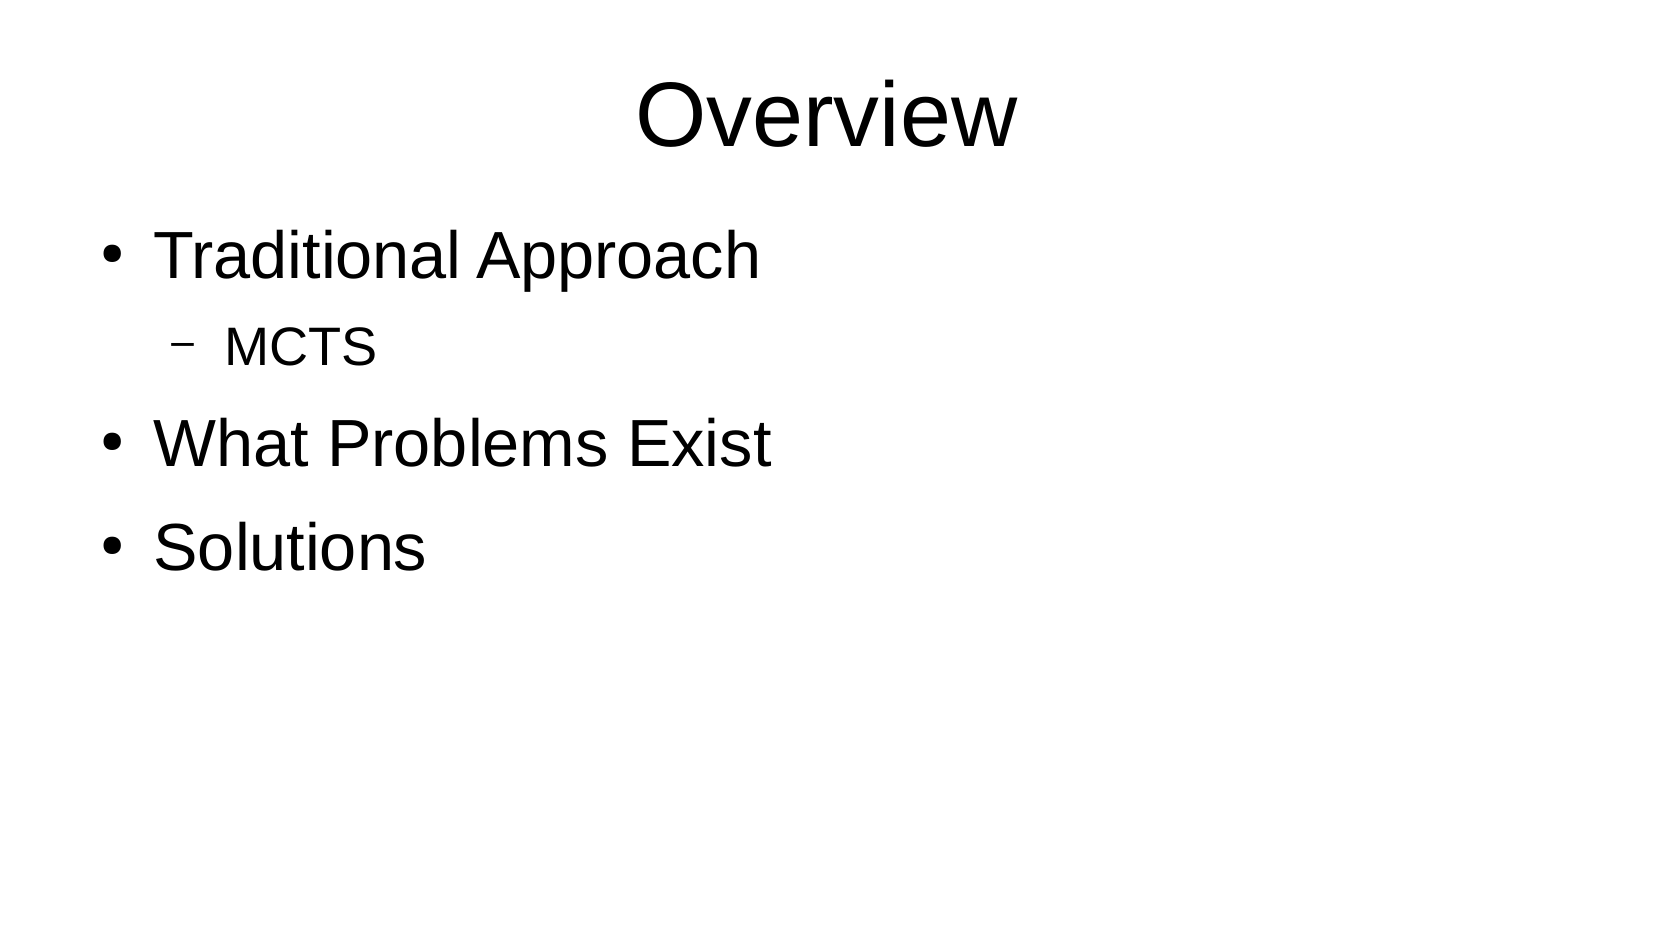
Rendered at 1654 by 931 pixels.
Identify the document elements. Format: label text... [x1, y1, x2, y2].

list Traditional Approach MCTS What Problems Exist Solutions [82, 217, 1571, 758]
title Overview [82, 37, 1571, 193]
